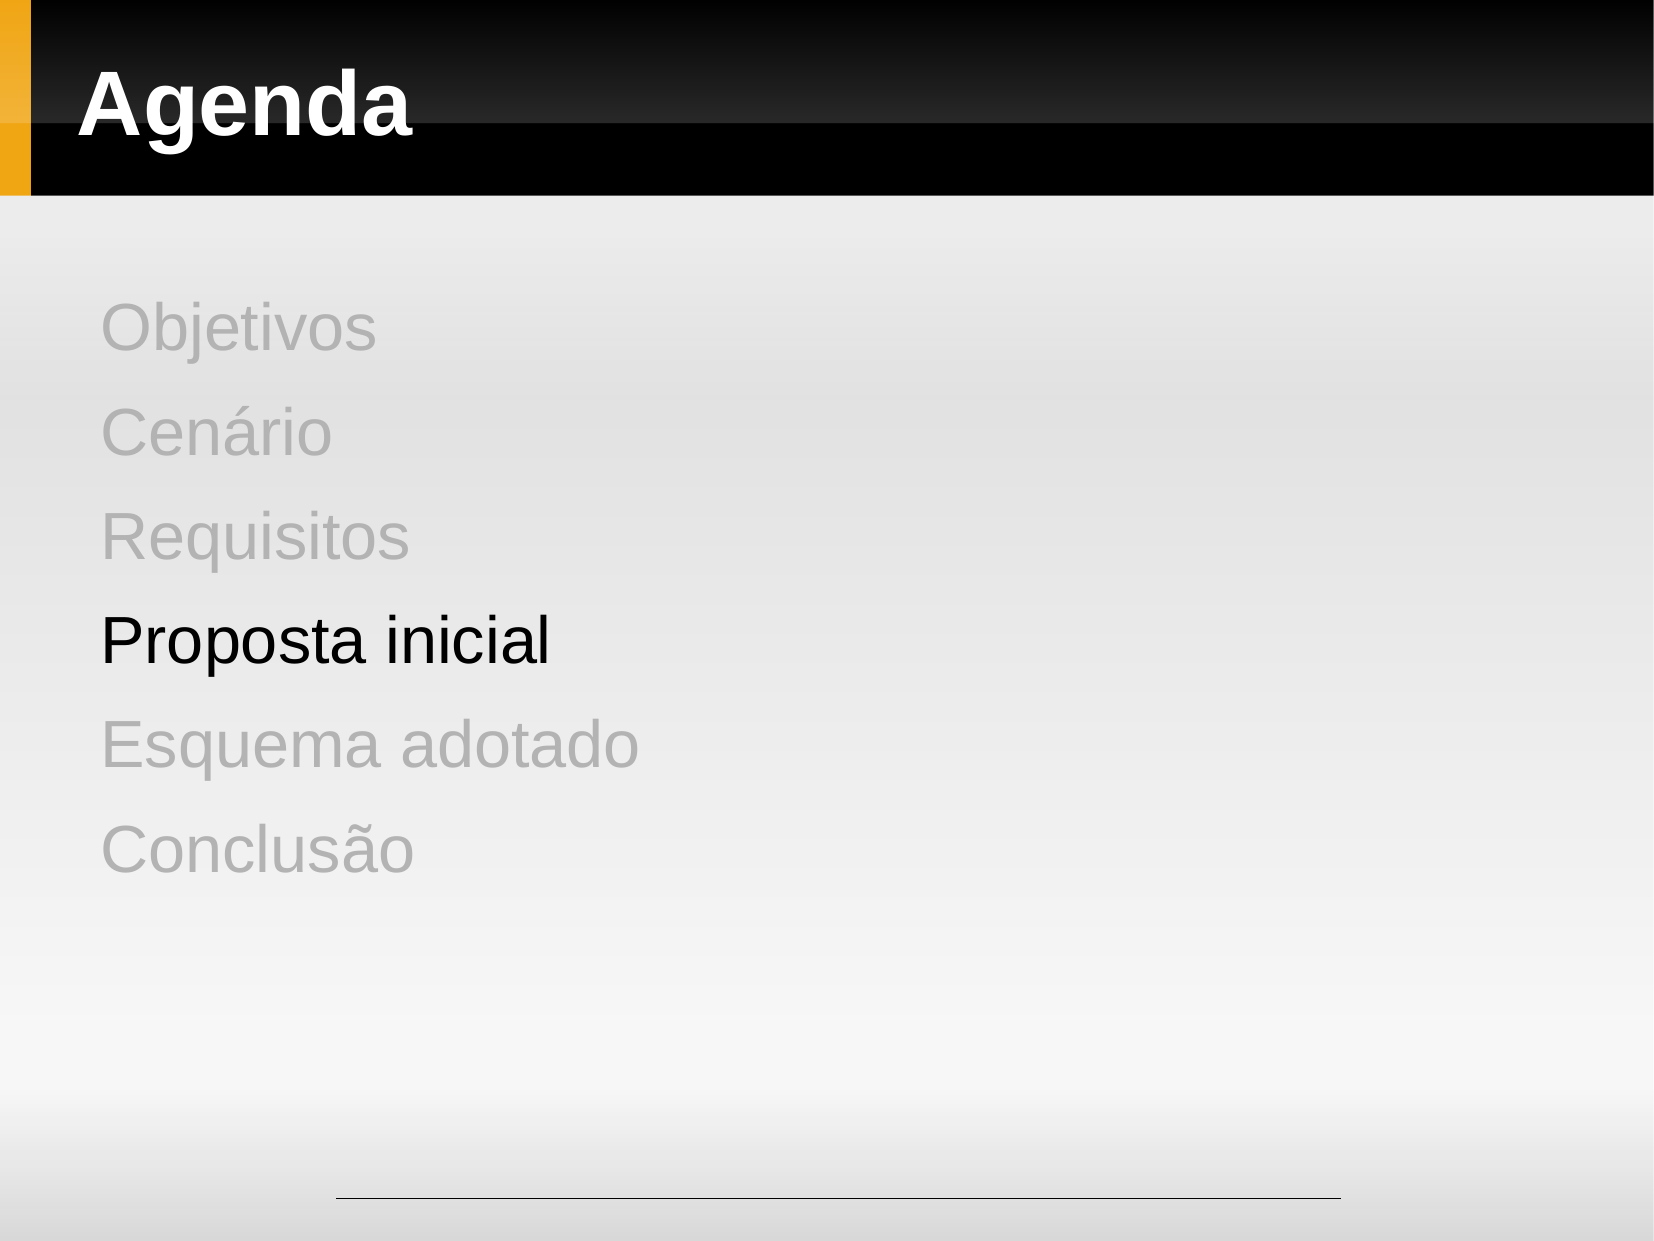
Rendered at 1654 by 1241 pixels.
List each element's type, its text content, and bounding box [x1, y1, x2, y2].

picture [0, 0, 1654, 1241]
title Agenda [76, 0, 1565, 208]
list Objetivos Cenário Requisitos Proposta inicial Esquema adotado Conclusão [82, 290, 1571, 1094]
